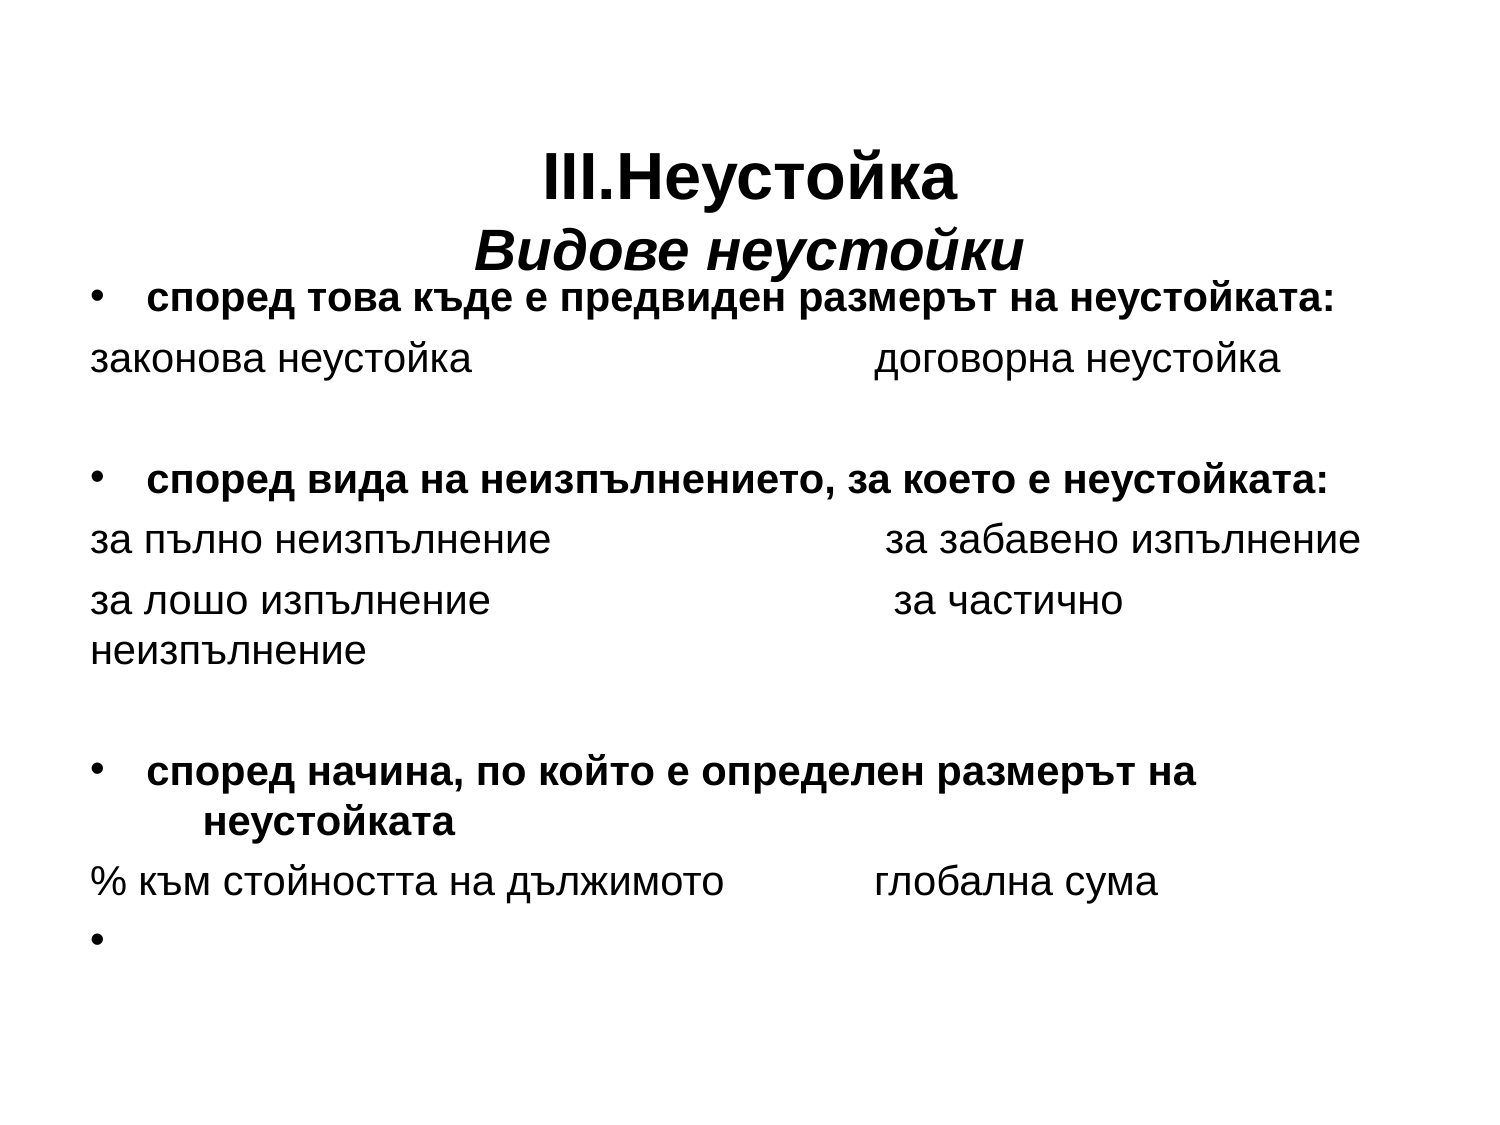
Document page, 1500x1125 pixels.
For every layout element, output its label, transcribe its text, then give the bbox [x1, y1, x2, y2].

title III.Нeустойка Видове неустойки [75, 45, 1426, 233]
list според това къде е предвиден размерът на неустойката: законова неустойка договорна неустойка според вида на неизпълнението, за което е неустойката: за пълно неизпълнение за забавено изпълнение за лошо изпълнение за частично неизпълнение според начина, по който е определен размерът на неустойката % към стойността на дължимото глобална сума [75, 262, 1426, 1005]
